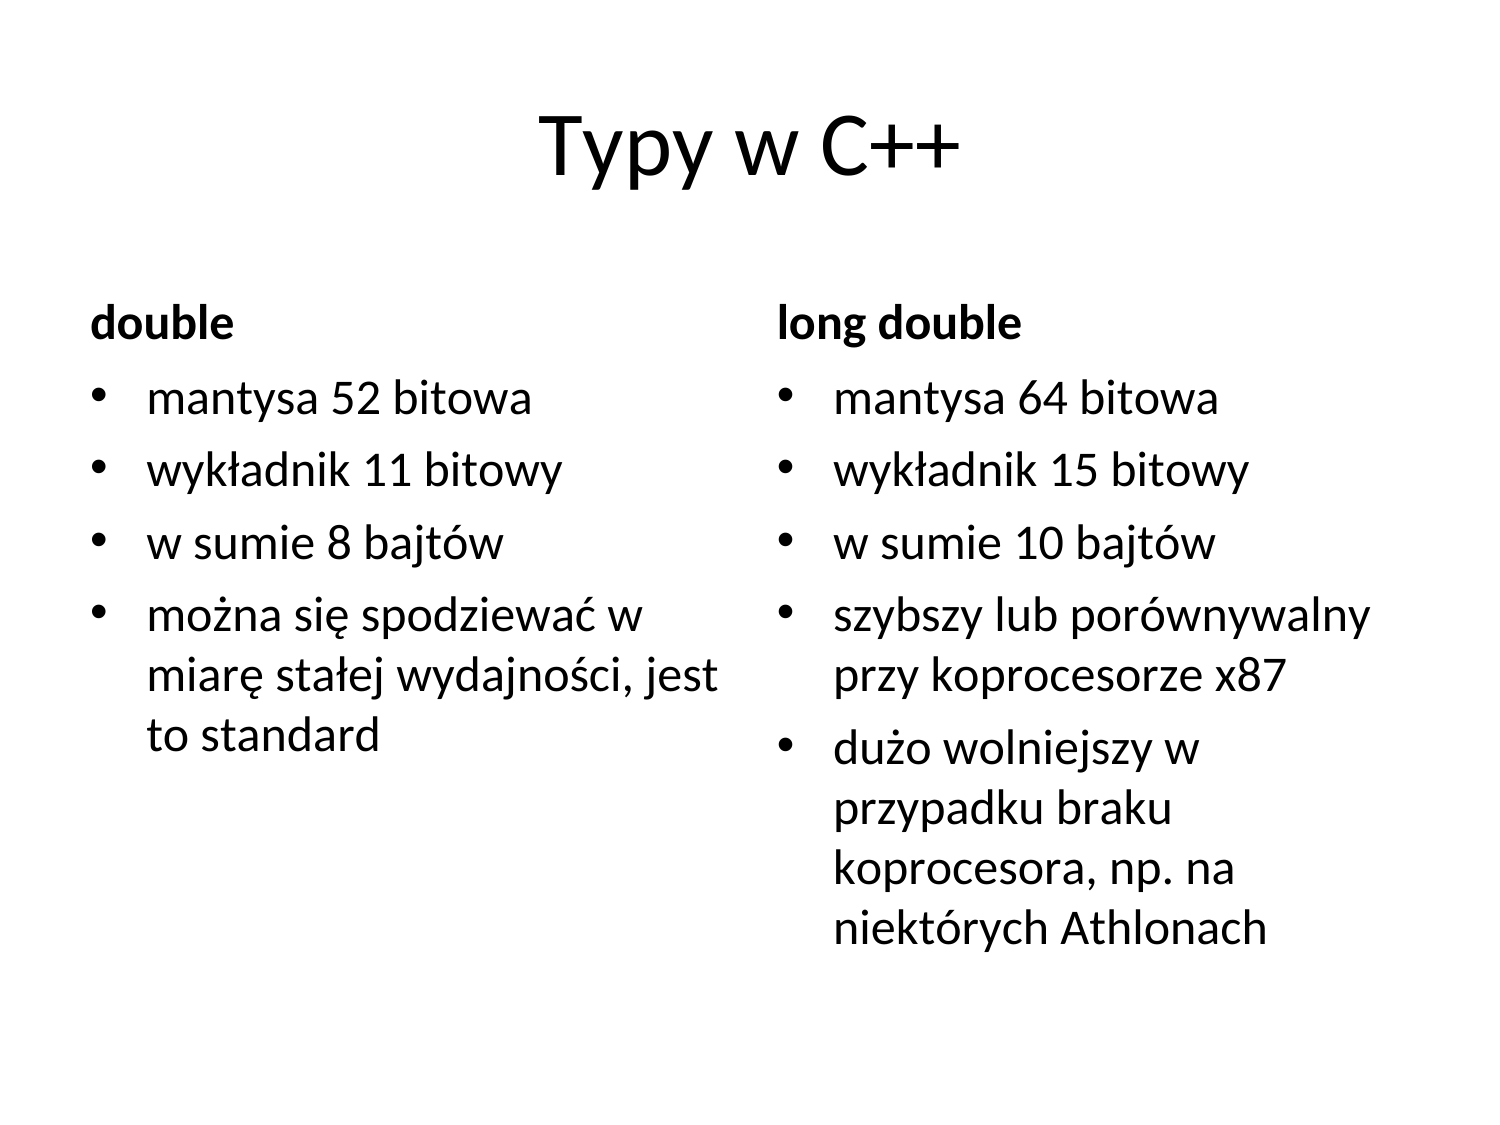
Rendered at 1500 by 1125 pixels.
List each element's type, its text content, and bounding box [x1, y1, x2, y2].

list double [74, 251, 738, 356]
list long double [761, 251, 1425, 356]
list mantysa 64 bitowa wykładnik 15 bitowy w sumie 10 bajtów szybszy lub porównywalny przy koprocesorze x87 dużo wolniejszy w przypadku braku koprocesora, np. na niektórych Athlonach [761, 356, 1425, 1005]
title Typy w C++ [75, 45, 1426, 233]
list mantysa 52 bitowa wykładnik 11 bitowy w sumie 8 bajtów można się spodziewać w miarę stałej wydajności, jest to standard [74, 356, 738, 1005]
